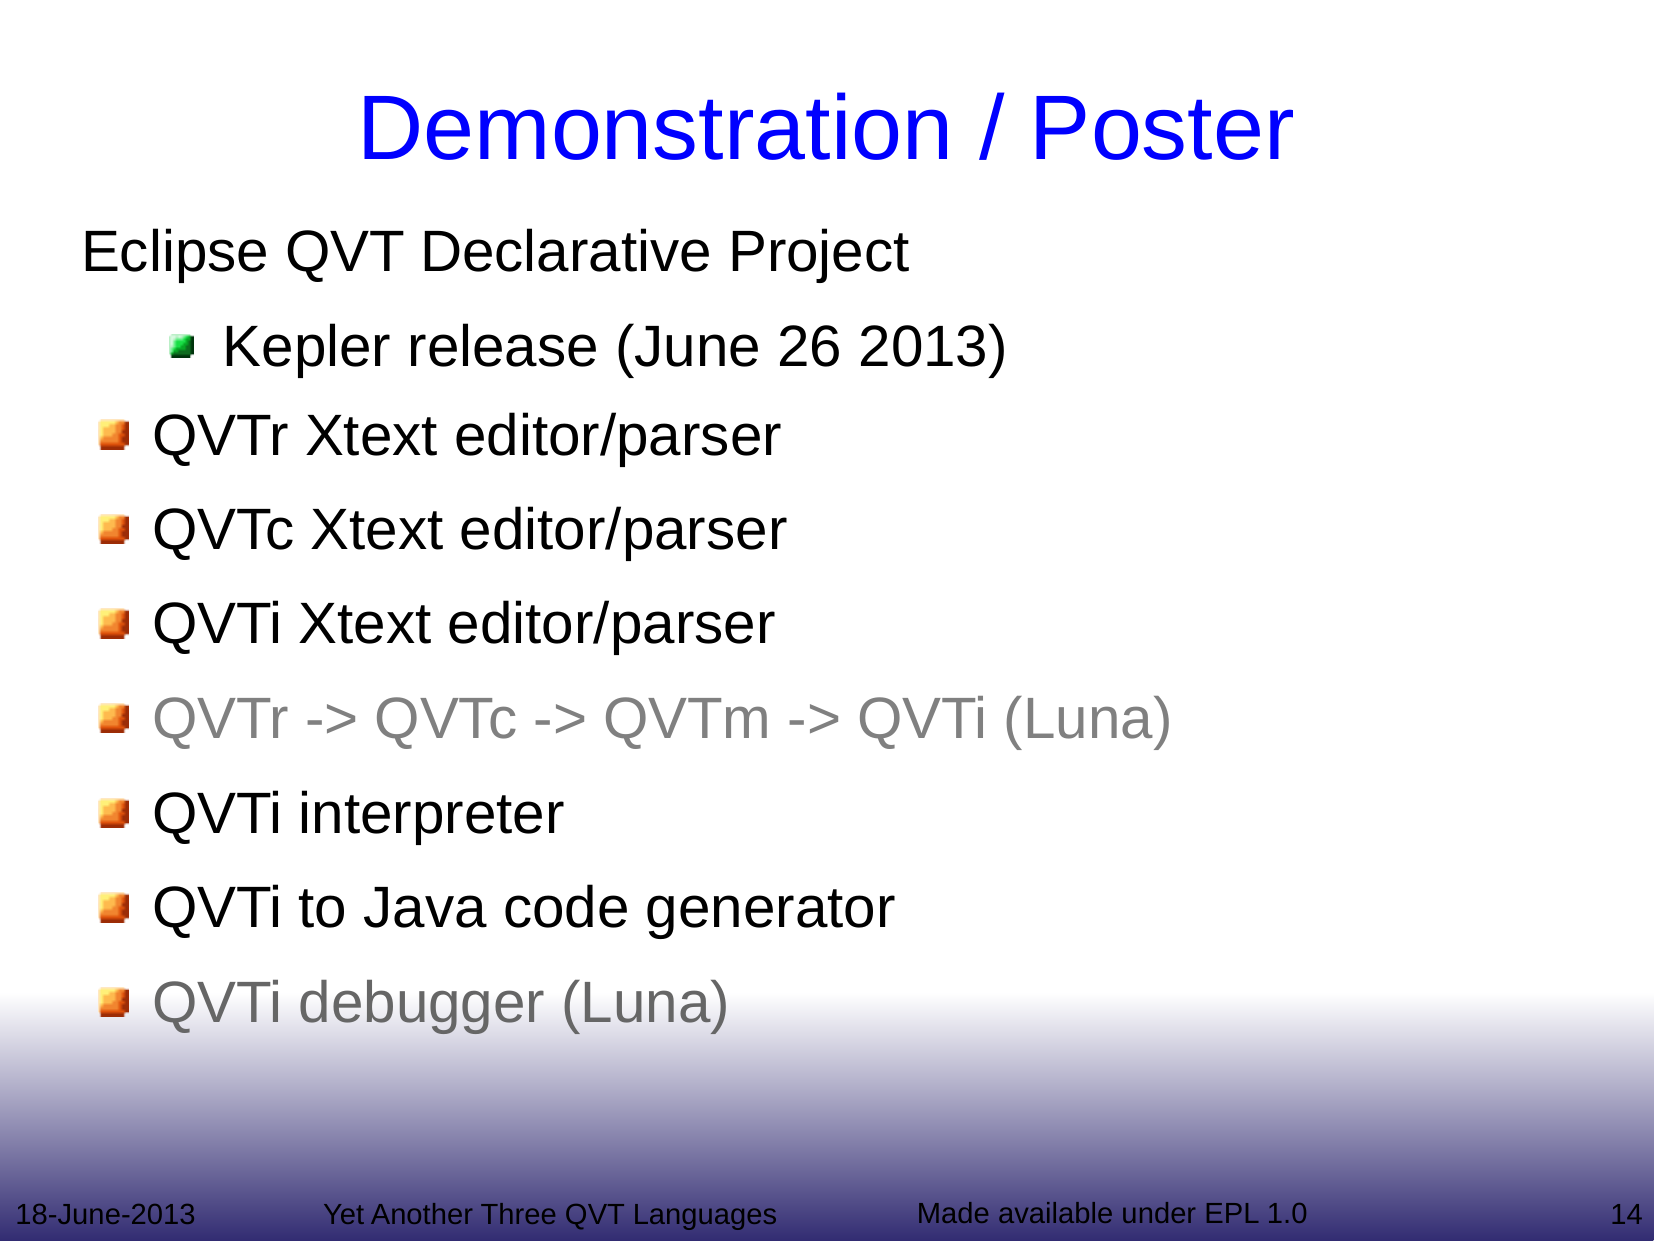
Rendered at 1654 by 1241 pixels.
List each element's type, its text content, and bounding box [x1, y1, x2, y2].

title Demonstration / Poster [82, 49, 1571, 207]
list Eclipse QVT Declarative Project Kepler release (June 26 2013) QVTr Xtext editor/parser QVTc Xtext editor/parser QVTi Xtext editor/parser QVTr -> QVTc -> QVTm -> QVTi (Luna) QVTi interpreter QVTi to Java code generator QVTi debugger (Luna) [81, 218, 1570, 1038]
